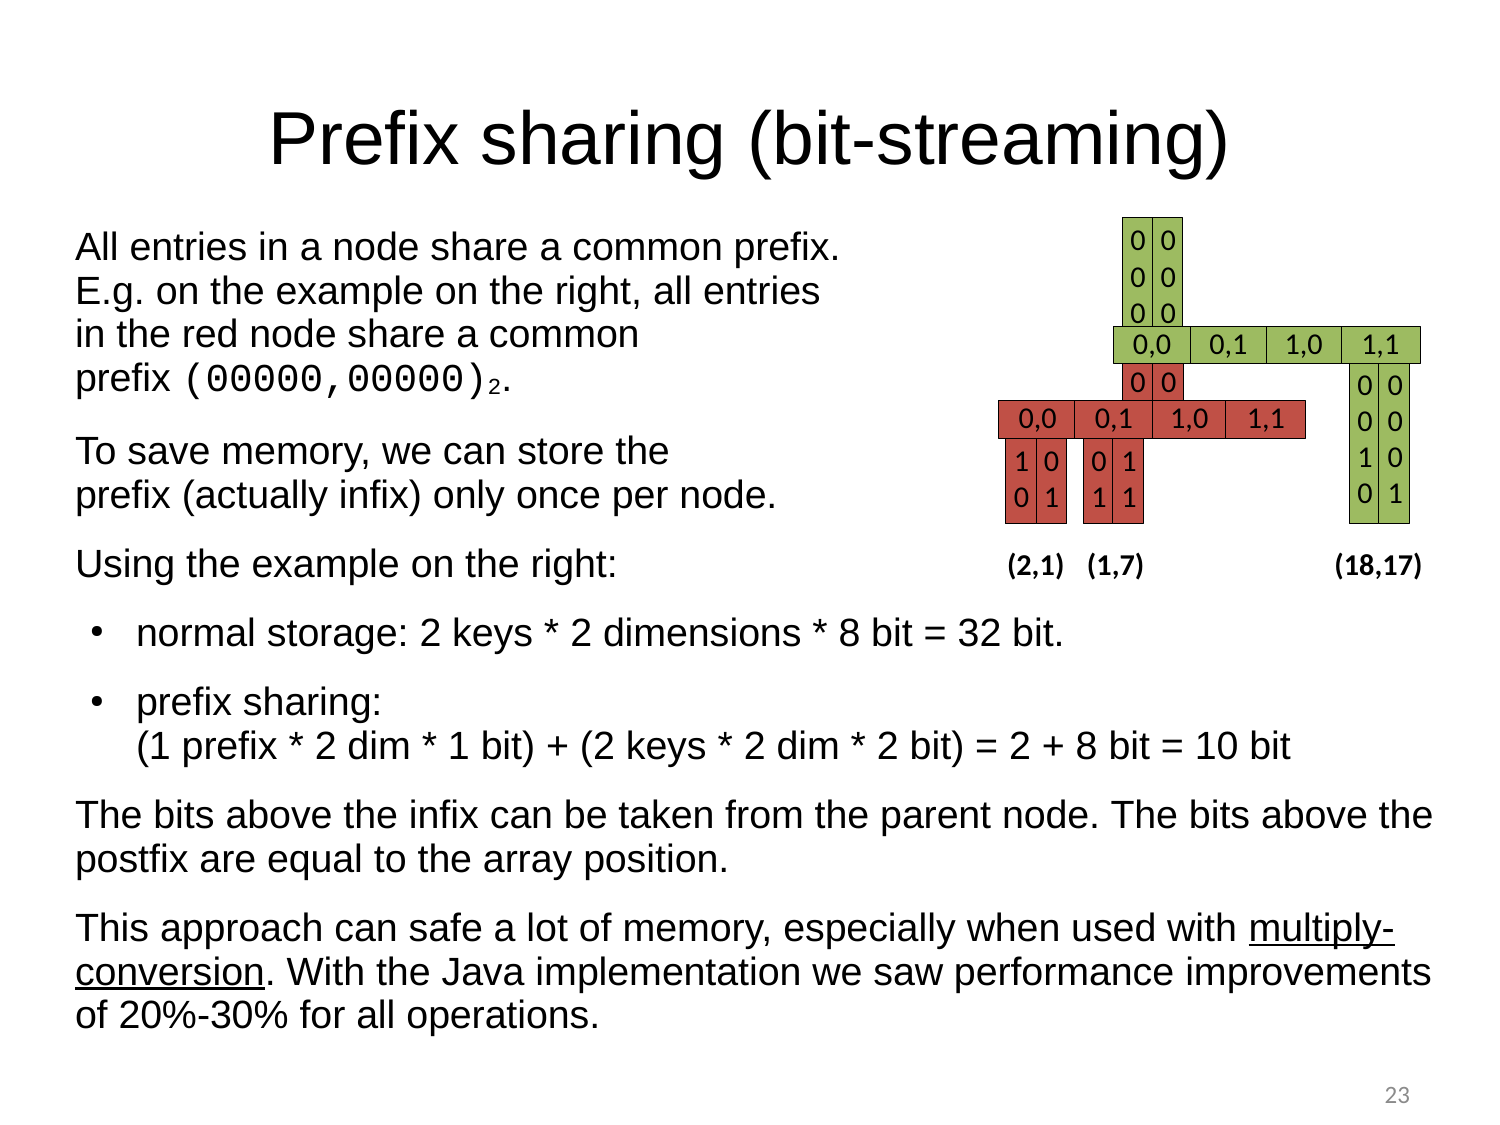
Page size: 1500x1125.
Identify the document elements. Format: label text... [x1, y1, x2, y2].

list All entries in a node share a common prefix. E.g. on the example on the right, all entries in the red node share a common prefix (00000,00000)2. To save memory, we can store the prefix (actually infix) only once per node. Using the example on the right: normal storage: 2 keys * 2 dimensions * 8 bit = 32 bit. prefix sharing: (1 prefix * 2 dim * 1 bit) + (2 keys * 2 dim * 2 bit) = 2 + 8 bit = 10 bit The bits above the infix can be taken from the parent node. The bits above the postfix are equal to the array position. This approach can safe a lot of memory, especially when used with multiply-conversion. With the Java implementation we saw performance improvements of 20%-30% for all operations. [75, 224, 1441, 1051]
text_box <number> [1074, 1079, 1425, 1107]
picture [987, 210, 1425, 589]
title Prefix sharing (bit-streaming) [75, 44, 1425, 224]
